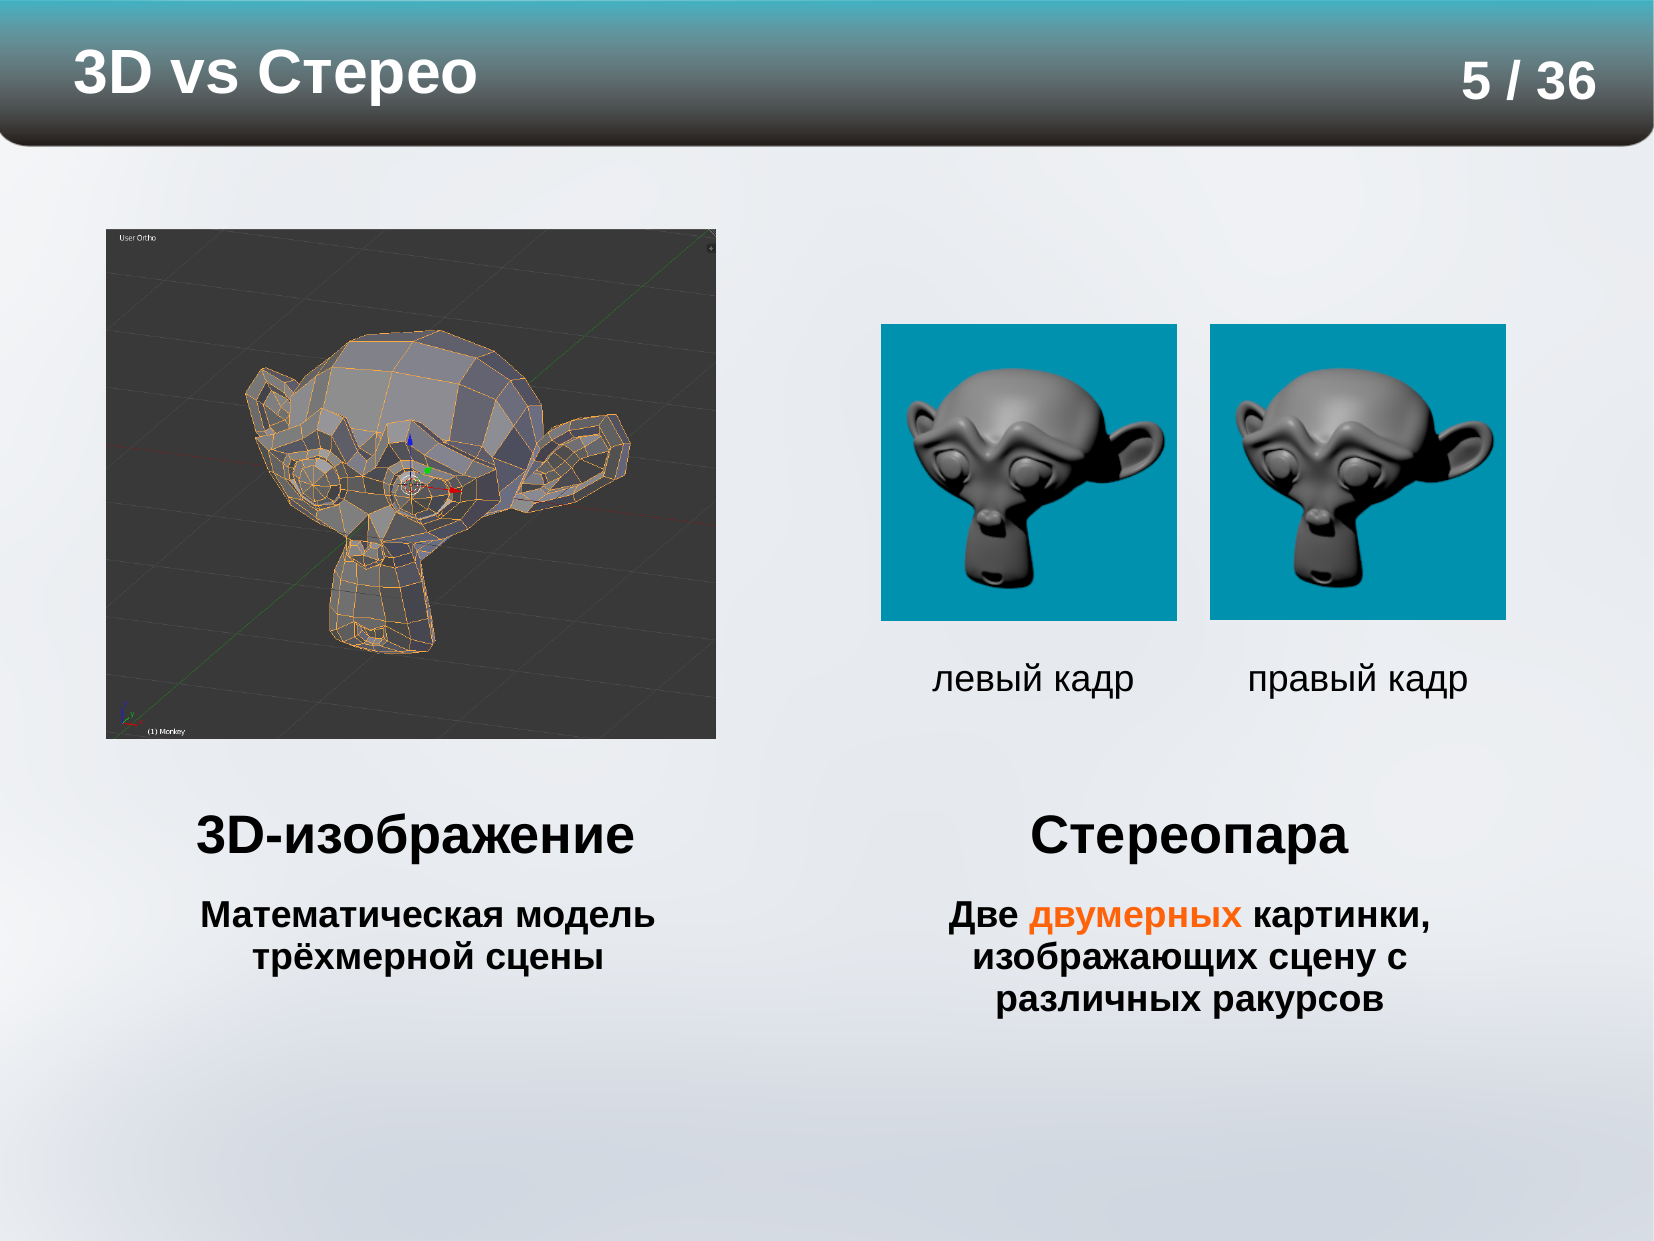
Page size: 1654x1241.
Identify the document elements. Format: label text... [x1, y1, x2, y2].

picture [0, 0, 1654, 1241]
text_box Две двумерных картинки, изображающих сцену с различных ракурсов [909, 885, 1471, 1027]
text_box Математическая модель трёхмерной сцены [147, 885, 709, 985]
text_box правый кадр [1210, 649, 1506, 707]
text_box 3D vs Стерео [59, 29, 1359, 115]
text_box Стереопара [879, 797, 1501, 873]
text_box левый кадр [885, 649, 1182, 707]
text_box 3D-изображение [106, 797, 727, 873]
text_box <номер> / 36 [1446, 42, 1654, 179]
